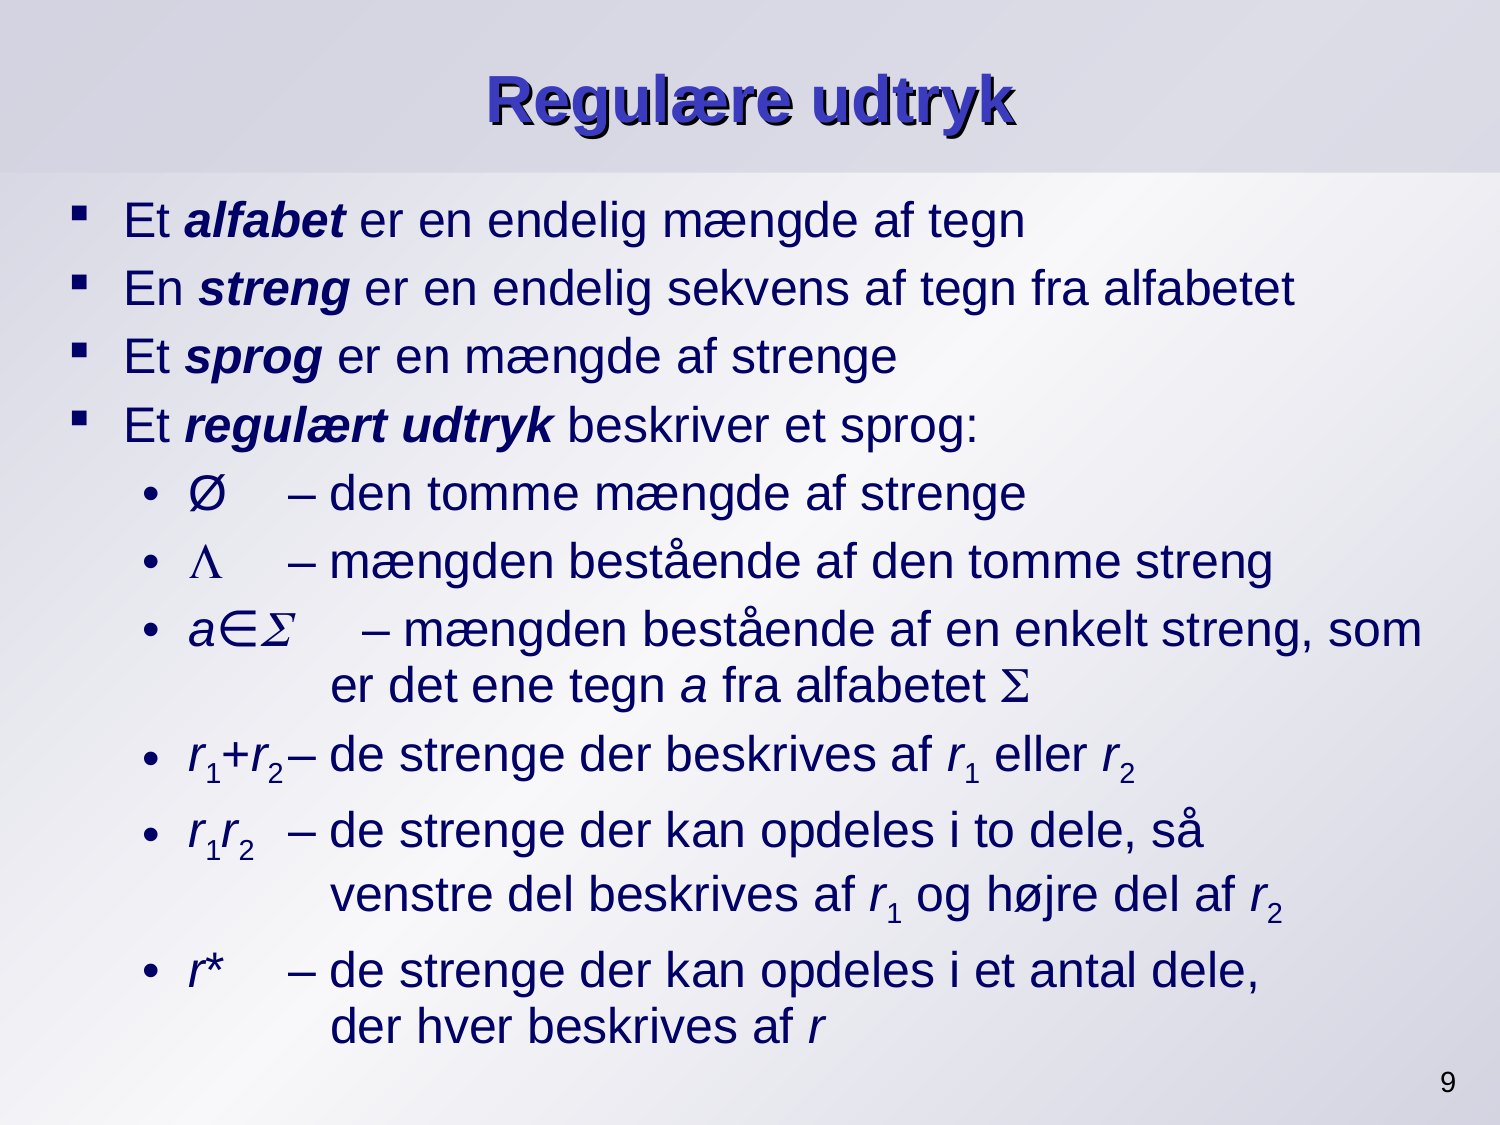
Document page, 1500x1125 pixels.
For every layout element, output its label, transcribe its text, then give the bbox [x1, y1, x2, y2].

title Regulære udtryk [75, 24, 1426, 174]
list Et alfabet er en endelig mængde af tegn En streng er en endelig sekvens af tegn fra alfabetet Et sprog er en mængde af strenge Et regulært udtryk beskriver et sprog: Ø – den tomme mængde af strenge Λ – mængden bestående af den tomme streng a∈Σ – mængden bestående af en enkelt streng, som er det ene tegn a fra alfabetet Σ r1+r2 – de strenge der beskrives af r1 eller r2 r1r2 – de strenge der kan opdeles i to dele, så venstre del beskrives af r1 og højre del af r2 r* – de strenge der kan opdeles i et antal dele, der hver beskrives af r [53, 184, 1479, 1117]
